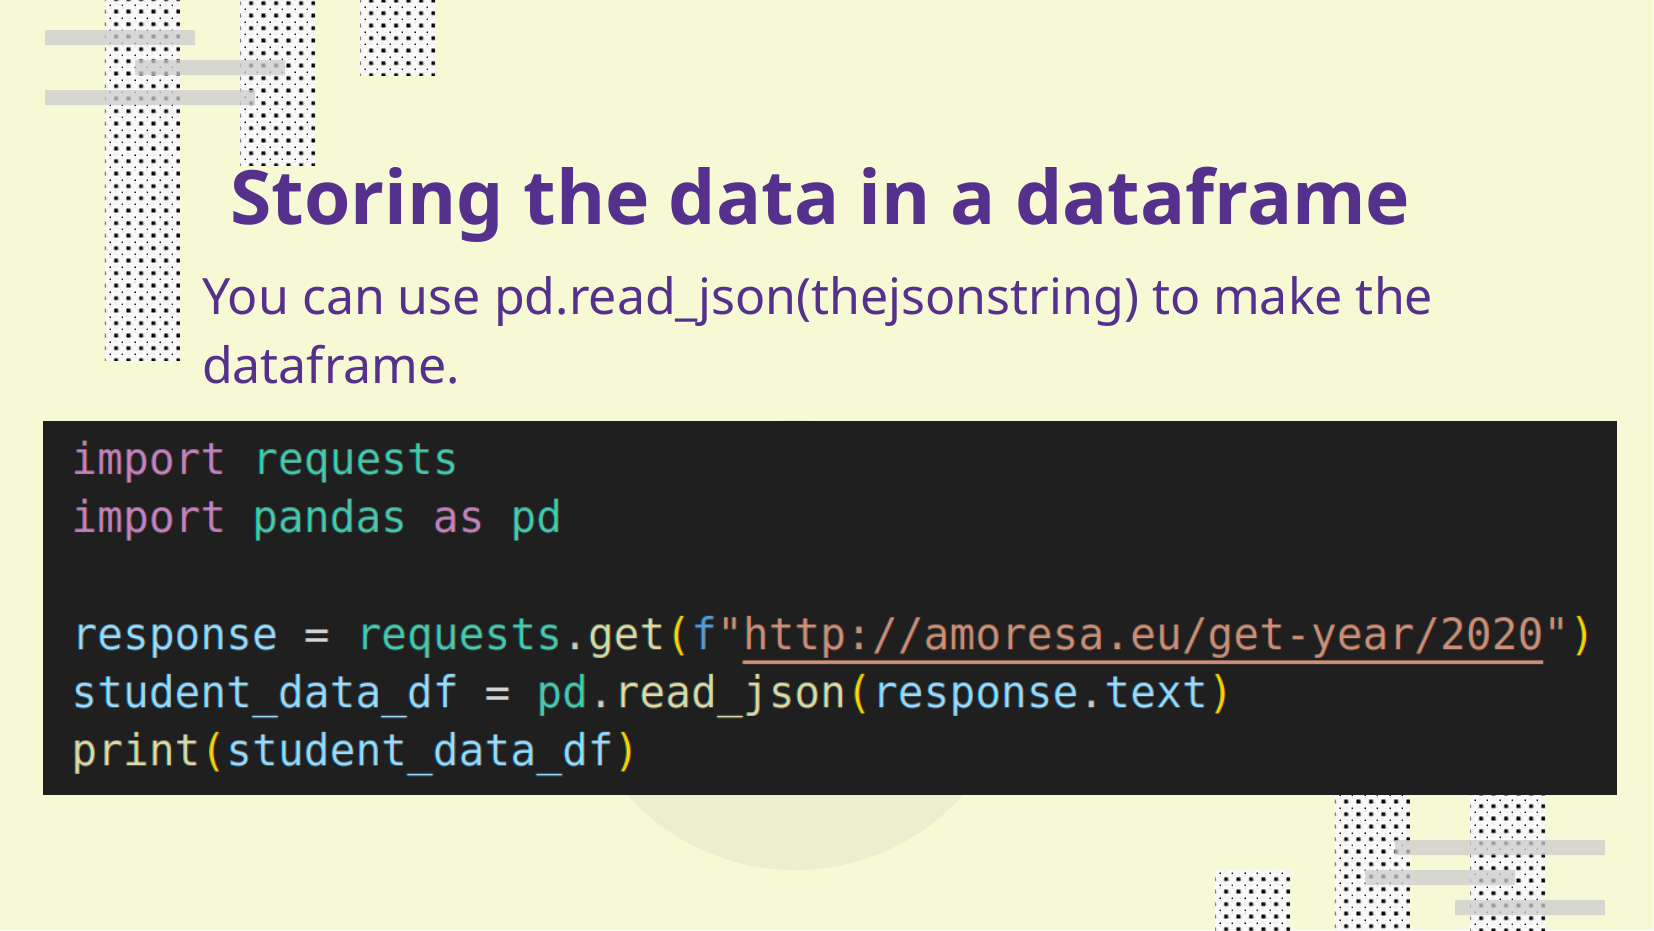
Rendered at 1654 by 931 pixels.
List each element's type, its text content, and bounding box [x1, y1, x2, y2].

picture [1215, 870, 1291, 931]
picture [104, 106, 180, 118]
picture [104, 274, 180, 361]
picture [104, 46, 180, 90]
title Storing the data in a dataframe [76, 118, 1565, 274]
picture [1470, 916, 1546, 931]
picture [360, 0, 436, 76]
picture [1334, 806, 1410, 931]
picture [1470, 856, 1546, 900]
picture [240, 0, 315, 118]
text_box You can use pd.read_json(thejsonstring) to make the dataframe. [187, 274, 1463, 421]
text_box You can use pd.read_json(thejsonstring) to make the dataframe. [187, 795, 1463, 806]
picture [104, 0, 180, 30]
picture [43, 421, 1617, 840]
